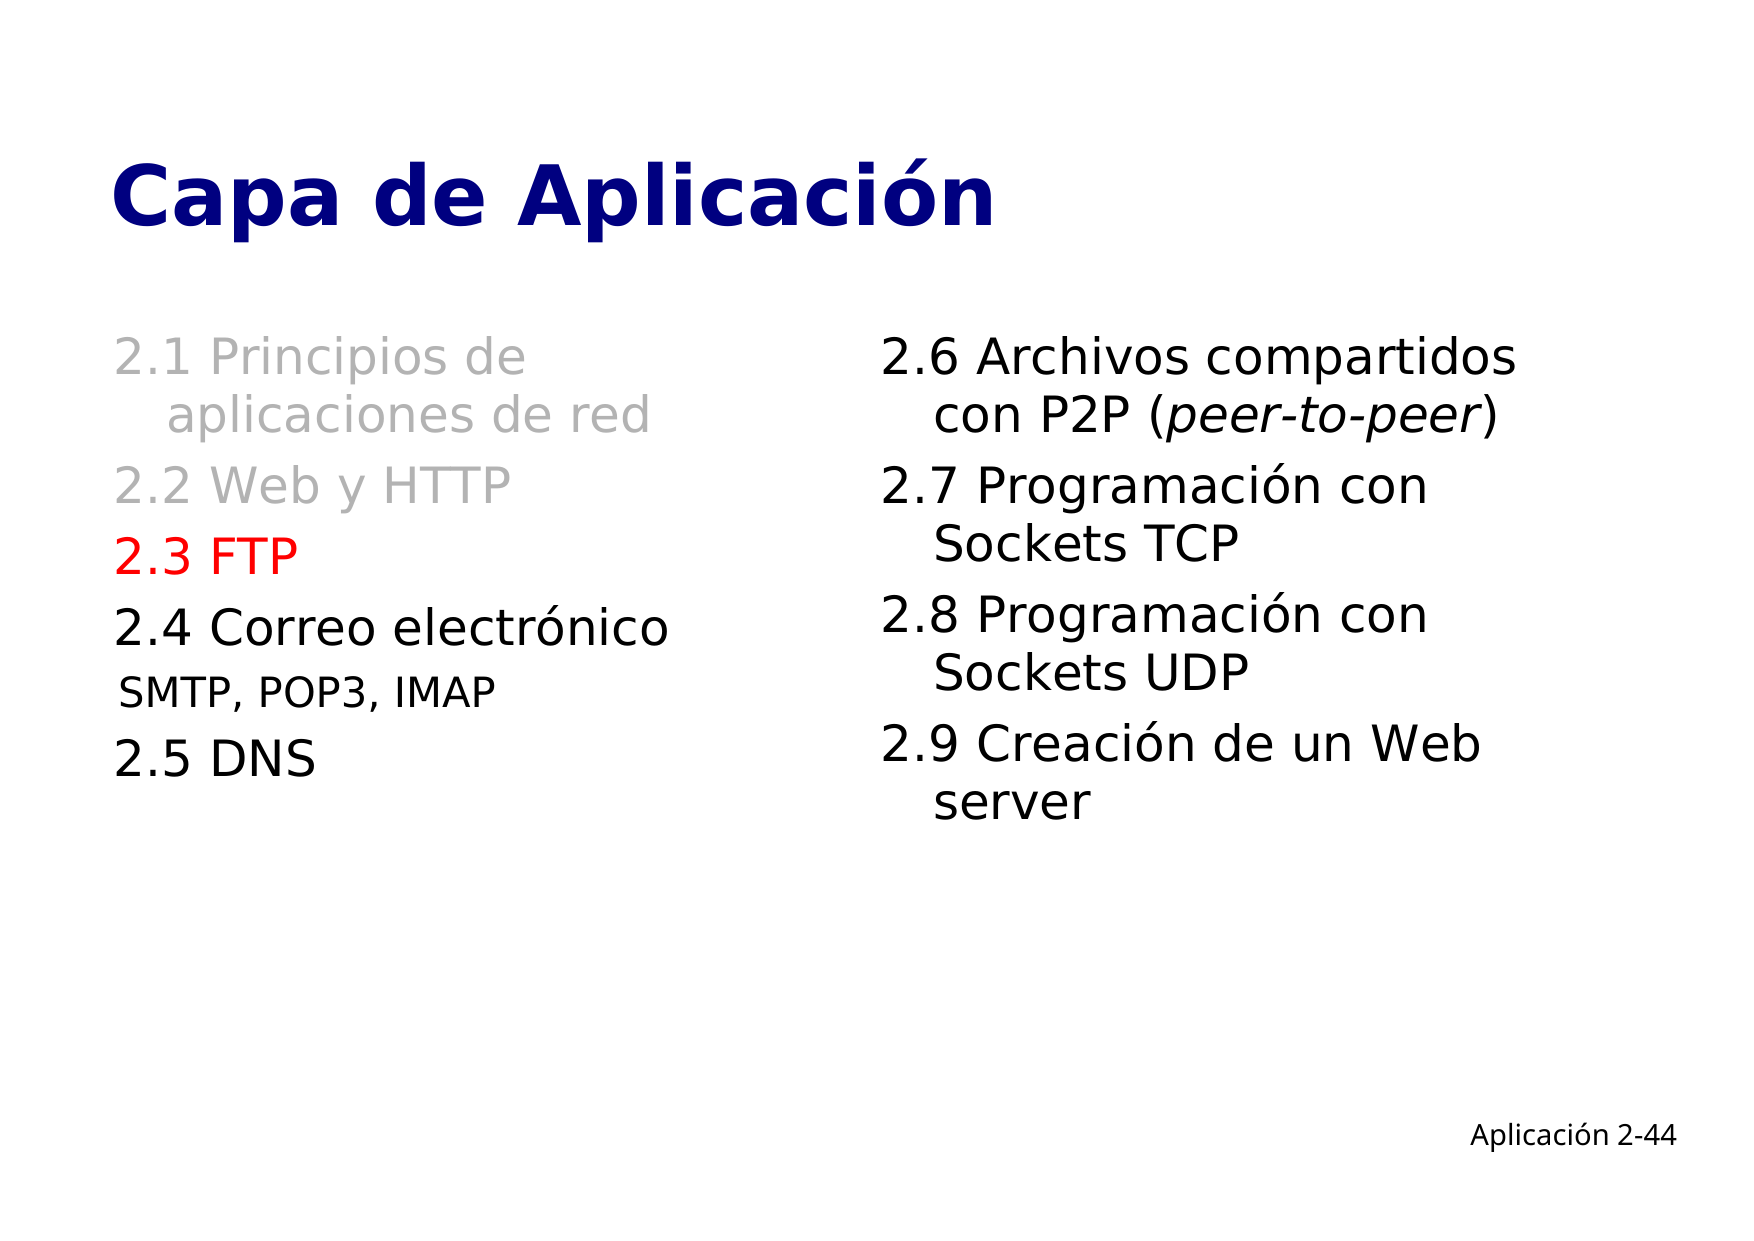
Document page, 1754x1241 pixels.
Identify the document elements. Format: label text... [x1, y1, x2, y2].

title Capa de Aplicación [95, 88, 1671, 305]
list 2.6 Archivos compartidos con P2P (peer-to-peer) 2.7 Programación con Sockets TCP 2.8 Programación con Sockets UDP 2.9 Creación de un Web server [862, 320, 1589, 1083]
list 2.1 Principios de aplicaciones de red 2.2 Web y HTTP 2.3 FTP 2.4 Correo electrónico SMTP, POP3, IMAP 2.5 DNS [95, 320, 1671, 1125]
